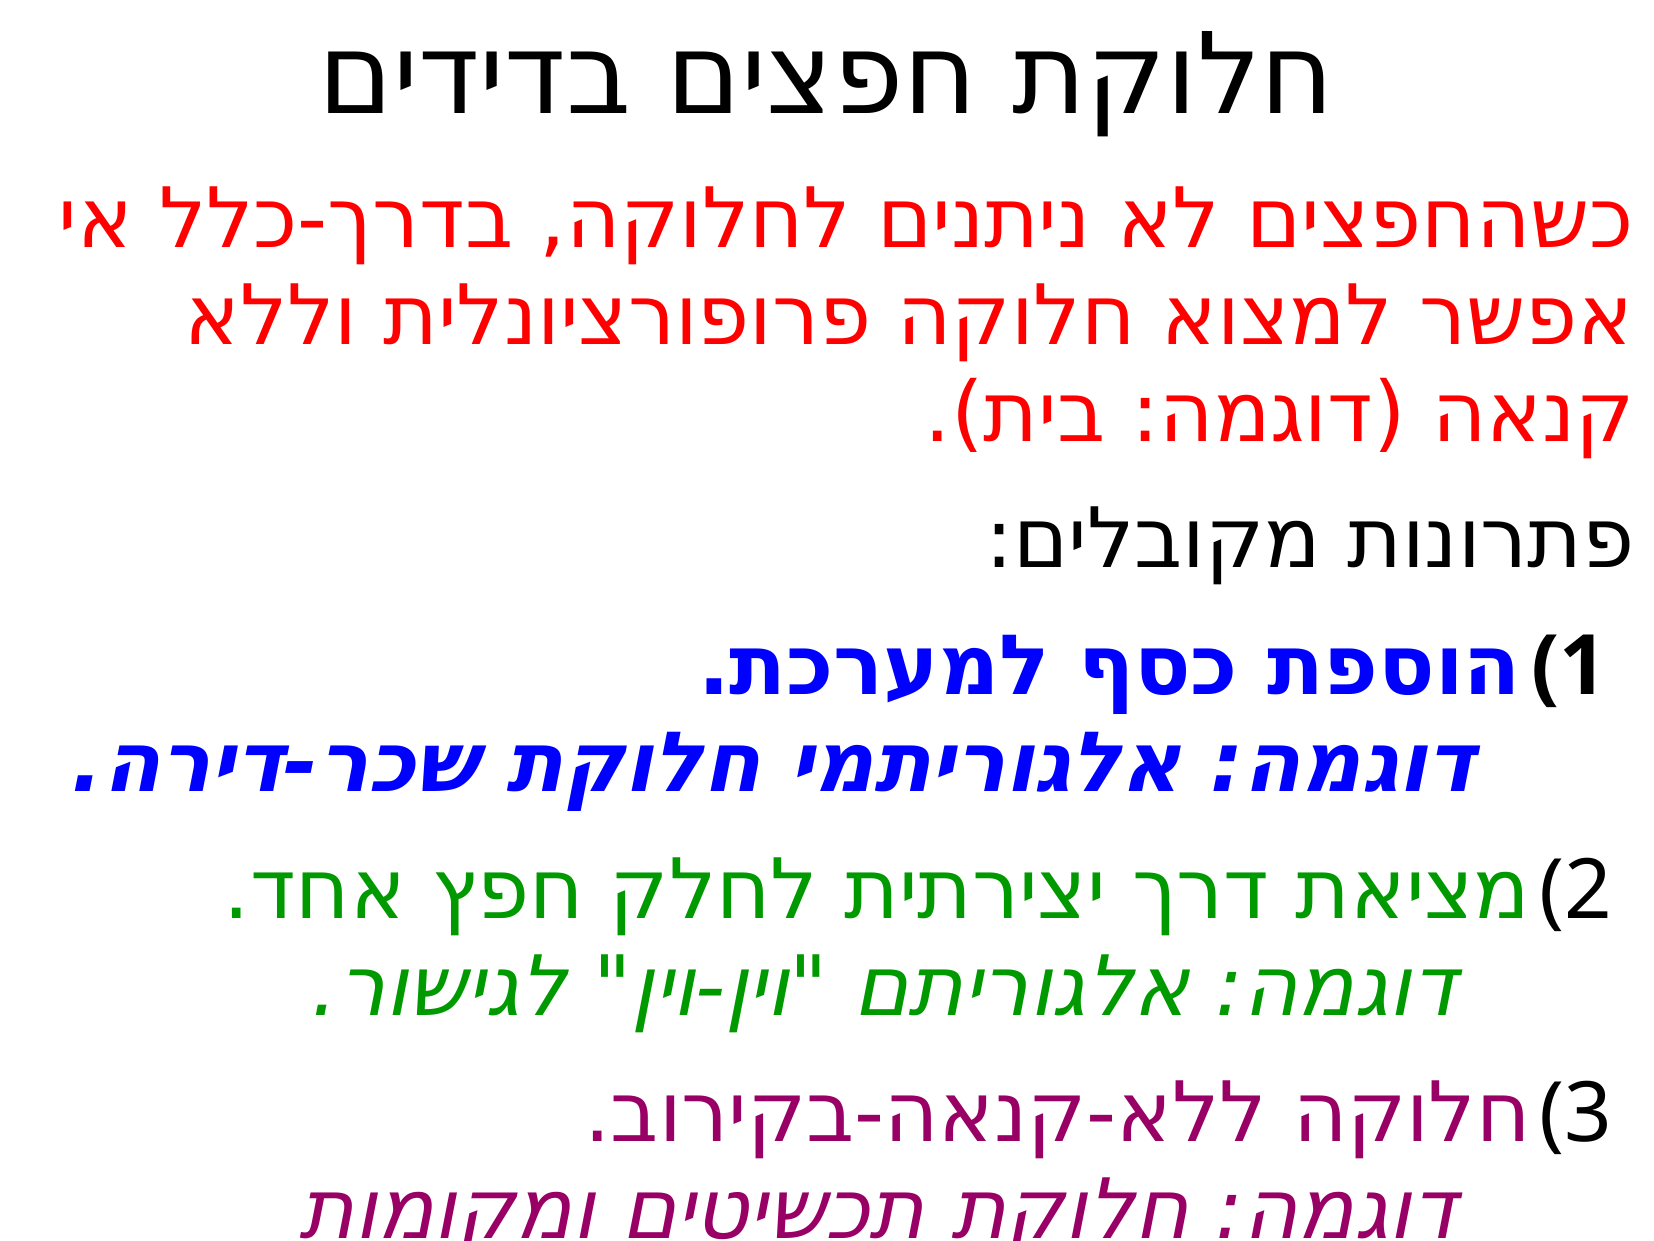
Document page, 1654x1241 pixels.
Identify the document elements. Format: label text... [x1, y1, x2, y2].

title חלוקת חפצים בדידים [0, 0, 1654, 151]
list כשהחפצים לא ניתנים לחלוקה, בדרך-כלל אי אפשר למצוא חלוקה פרופורציונלית וללא קנאה (דוגמה: בית). פתרונות מקובלים: הוספת כסף למערכת. דוגמה: אלגוריתמי חלוקת שכר-דירה. מציאת דרך יצירתית לחלק חפץ אחד. דוגמה: אלגוריתם "וין-וין" לגישור. חלוקה ללא-קנאה-בקירוב. דוגמה: חלוקת תכשיטים ומקומות בקורסים. [30, 170, 1636, 991]
